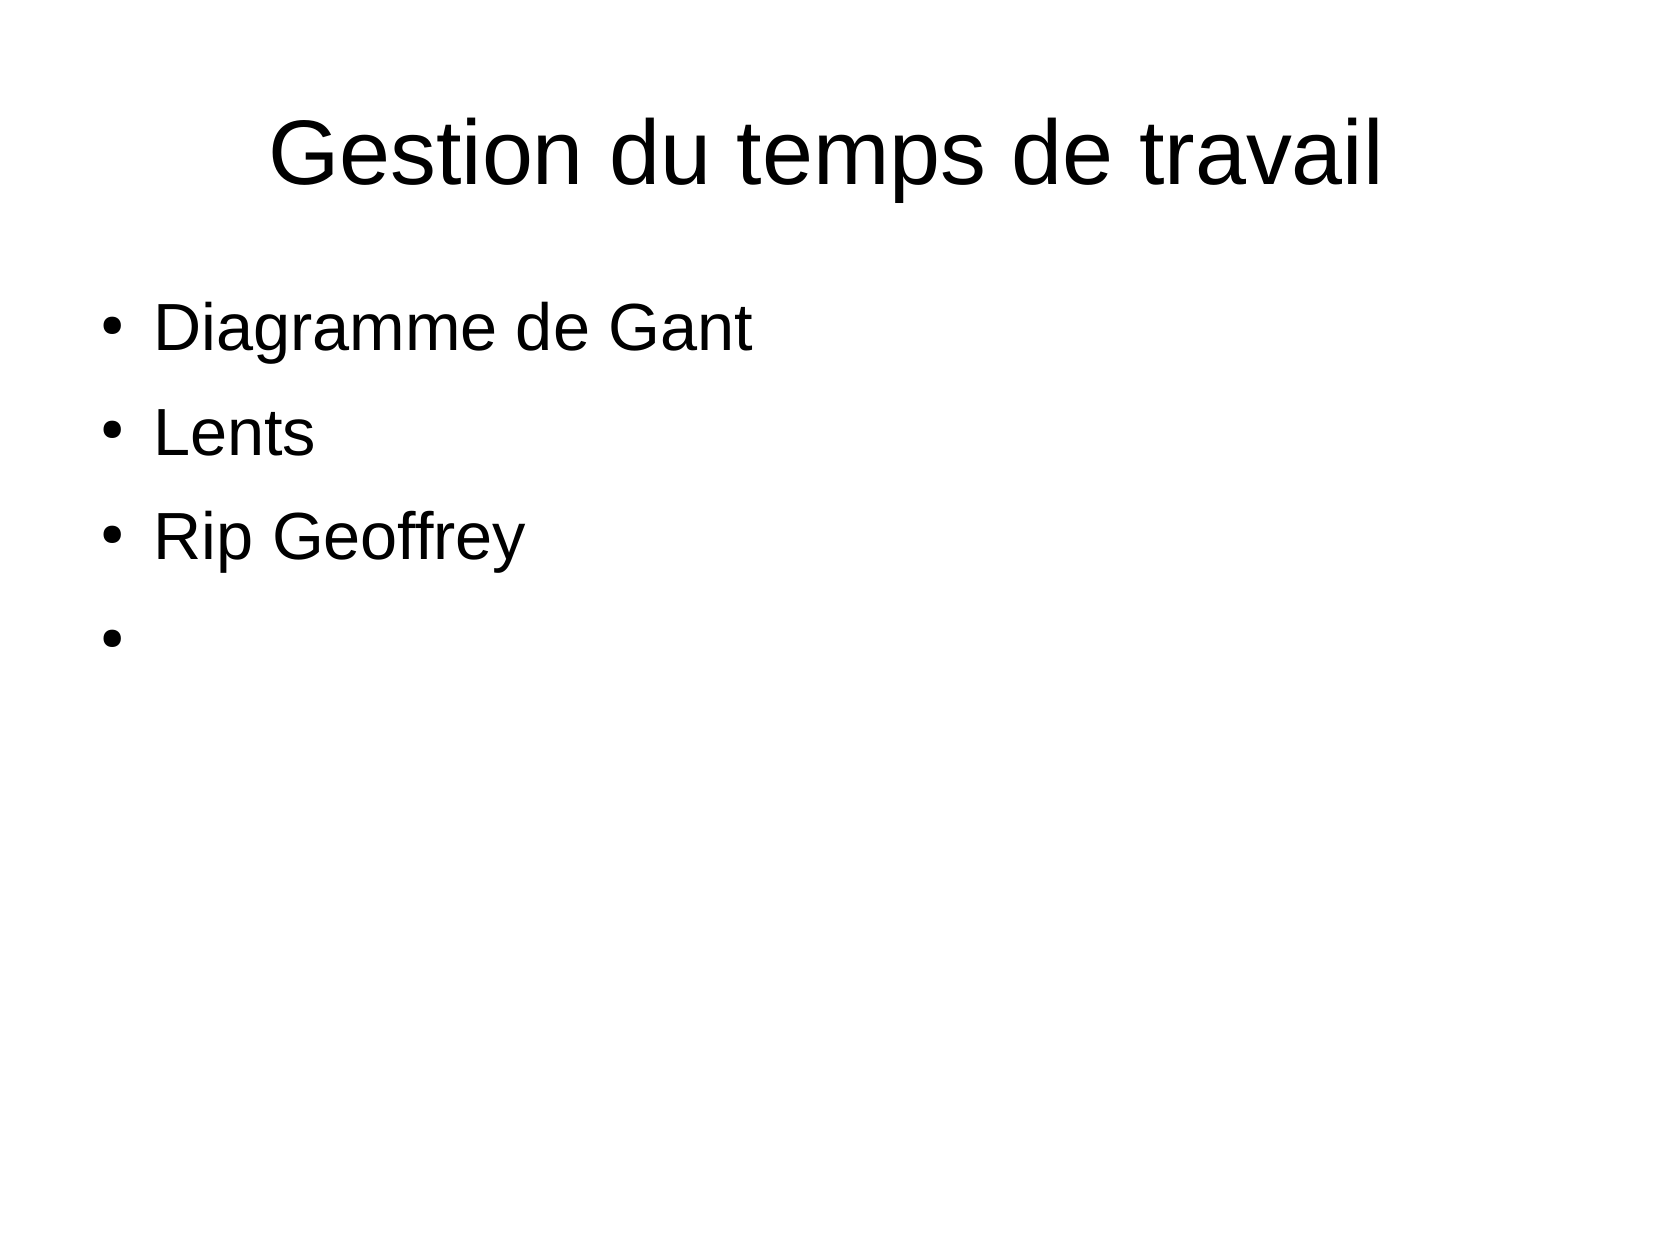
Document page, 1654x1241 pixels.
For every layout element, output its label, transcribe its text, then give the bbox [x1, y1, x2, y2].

title Gestion du temps de travail [82, 49, 1571, 257]
list Diagramme de Gant Lents Rip Geoffrey [82, 290, 1571, 1010]
